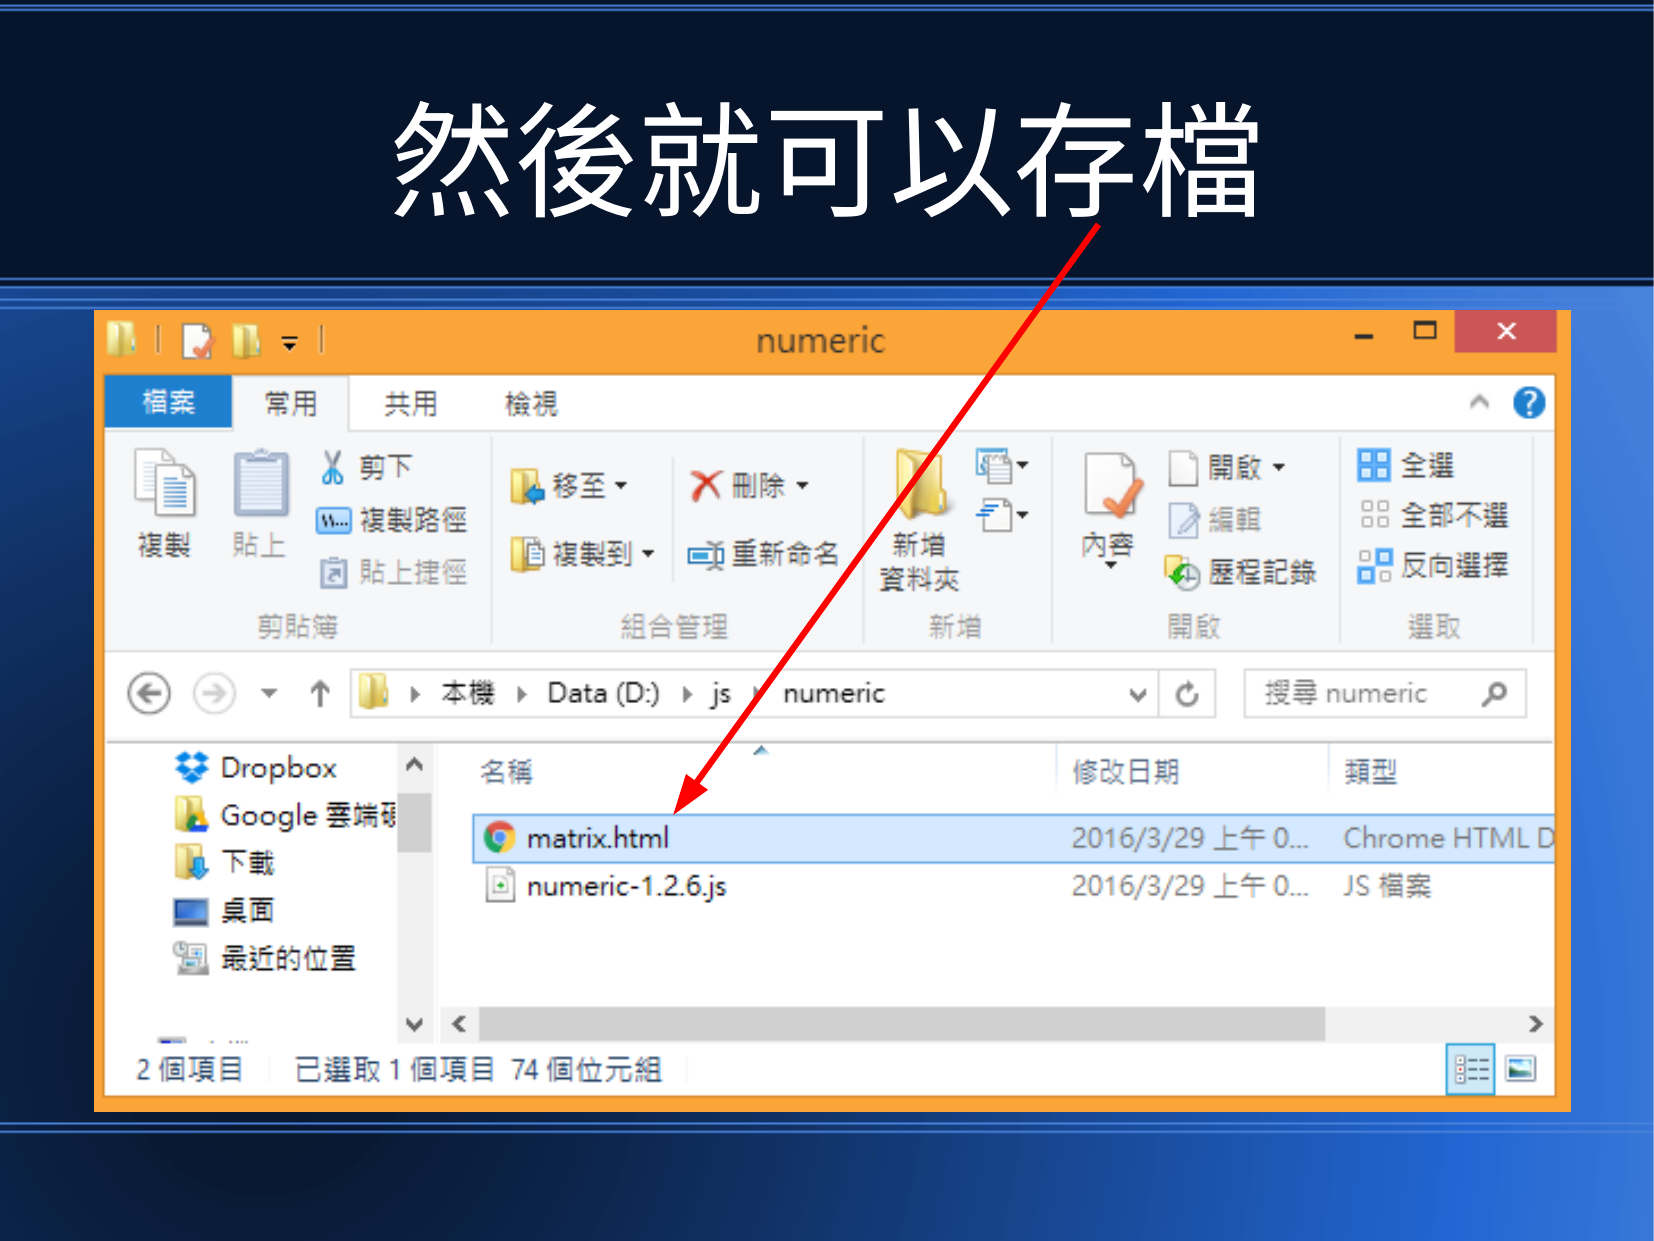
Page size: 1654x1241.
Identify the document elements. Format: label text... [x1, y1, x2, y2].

title 然後就可以存檔 [82, 49, 1571, 257]
picture [0, 0, 1654, 1241]
